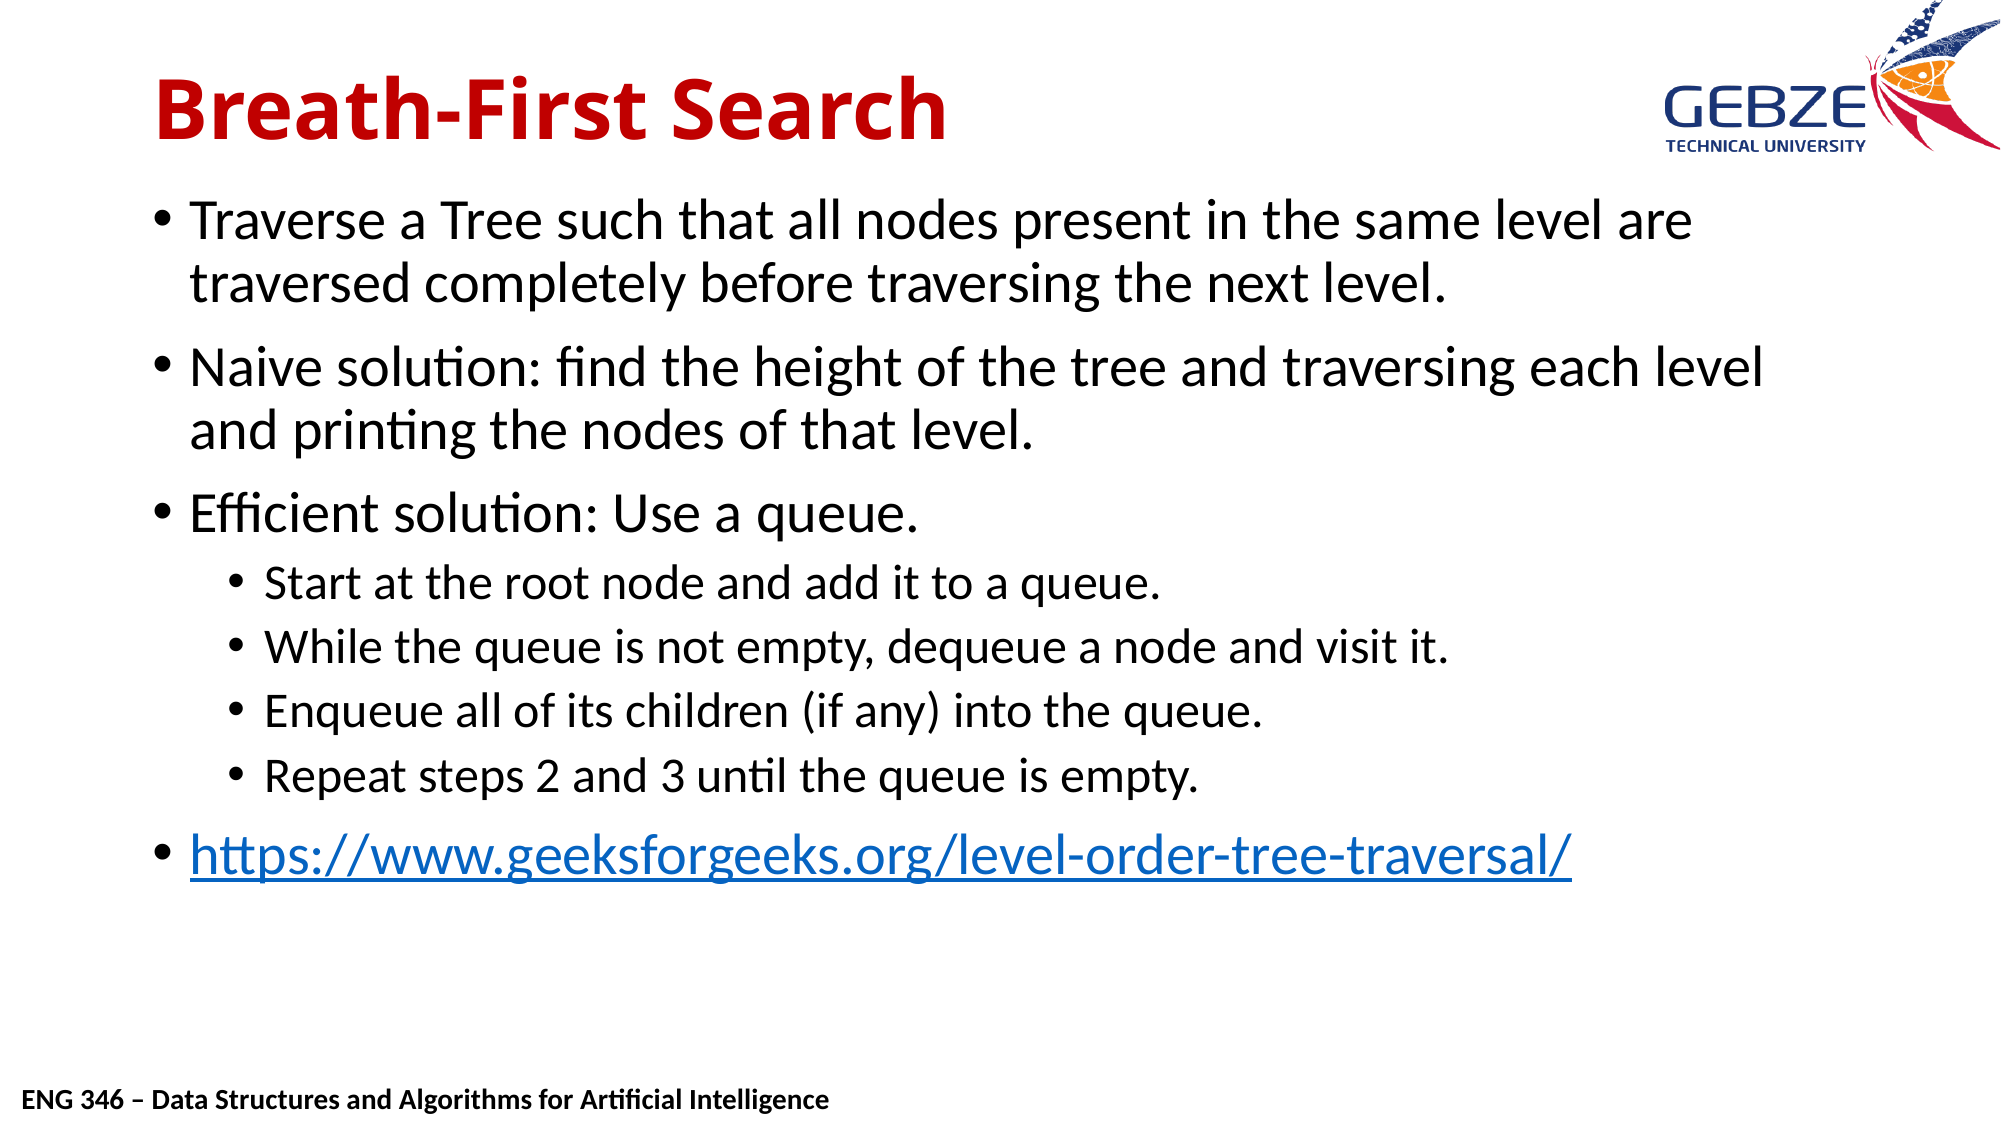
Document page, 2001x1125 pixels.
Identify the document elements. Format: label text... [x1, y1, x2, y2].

list Traverse a Tree such that all nodes present in the same level are traversed completely before traversing the next level. Naive solution: find the height of the tree and traversing each level and printing the nodes of that level. Efficient solution: Use a queue. Start at the root node and add it to a queue. While the queue is not empty, dequeue a node and visit it. Enqueue all of its children (if any) into the queue. Repeat steps 2 and 3 until the queue is empty. https://www.geeksforgeeks.org/level-order-tree-traversal/ [137, 181, 1863, 1014]
title Breath-First Search [137, 59, 1863, 166]
picture [1665, 0, 2001, 152]
